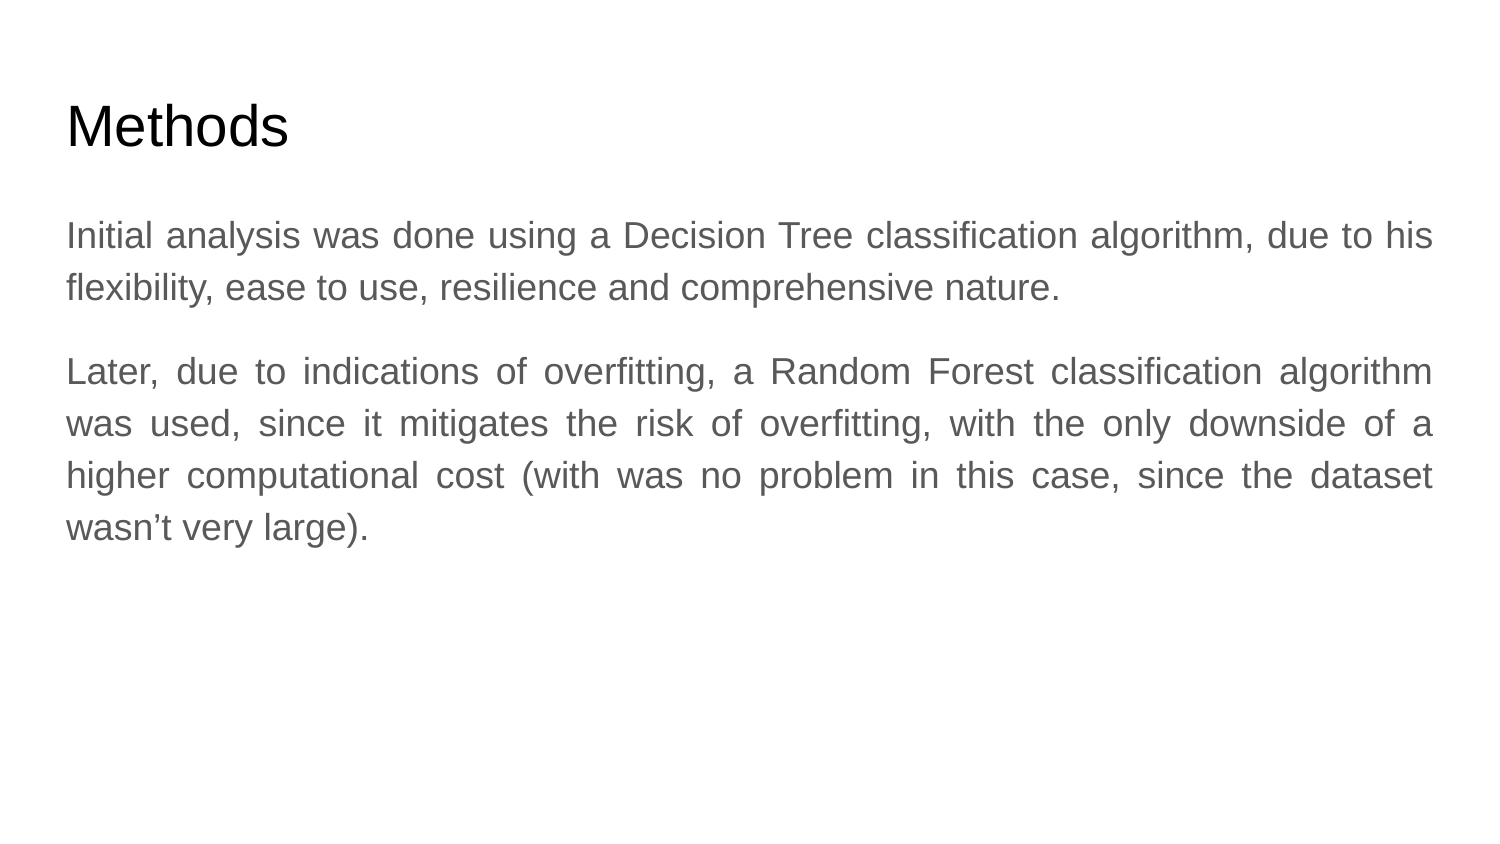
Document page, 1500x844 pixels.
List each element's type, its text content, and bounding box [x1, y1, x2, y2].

title Methods [51, 72, 1449, 167]
list Initial analysis was done using a Decision Tree classification algorithm, due to his flexibility, ease to use, resilience and comprehensive nature. Later, due to indications of overfitting, a Random Forest classification algorithm was used, since it mitigates the risk of overfitting, with the only downside of a higher computational cost (with was no problem in this case, since the dataset wasn’t very large). [51, 189, 1449, 750]
